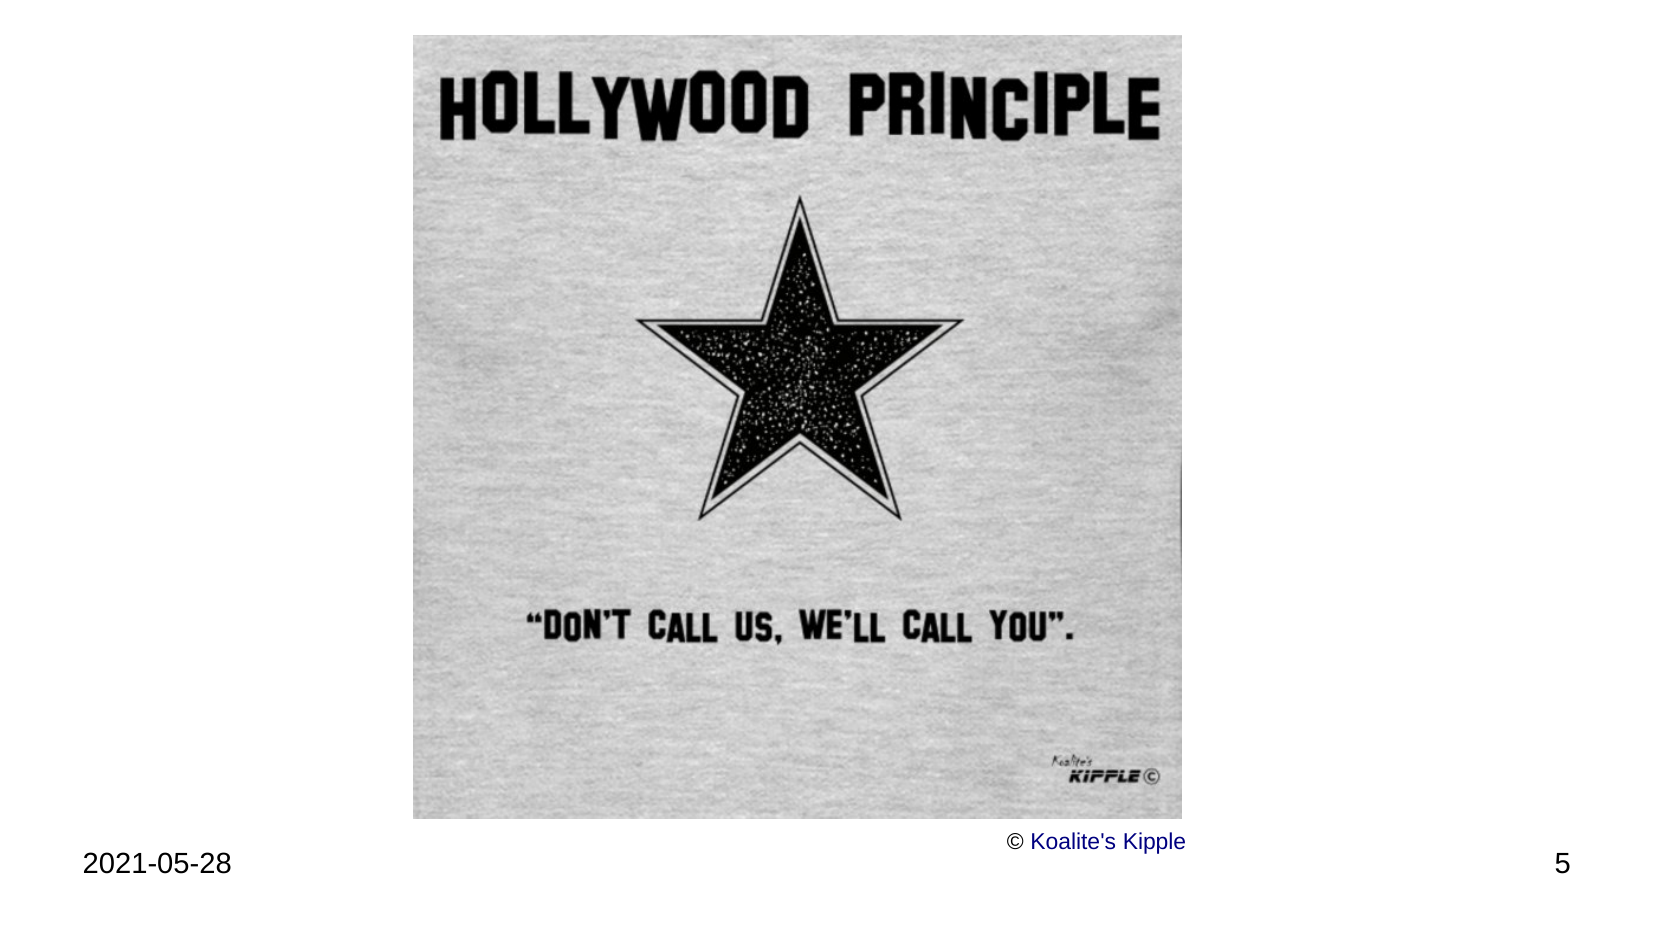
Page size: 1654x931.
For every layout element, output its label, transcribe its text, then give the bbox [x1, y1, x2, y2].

picture [413, 35, 1182, 819]
text_box © Koalite's Kipple [992, 821, 1323, 891]
